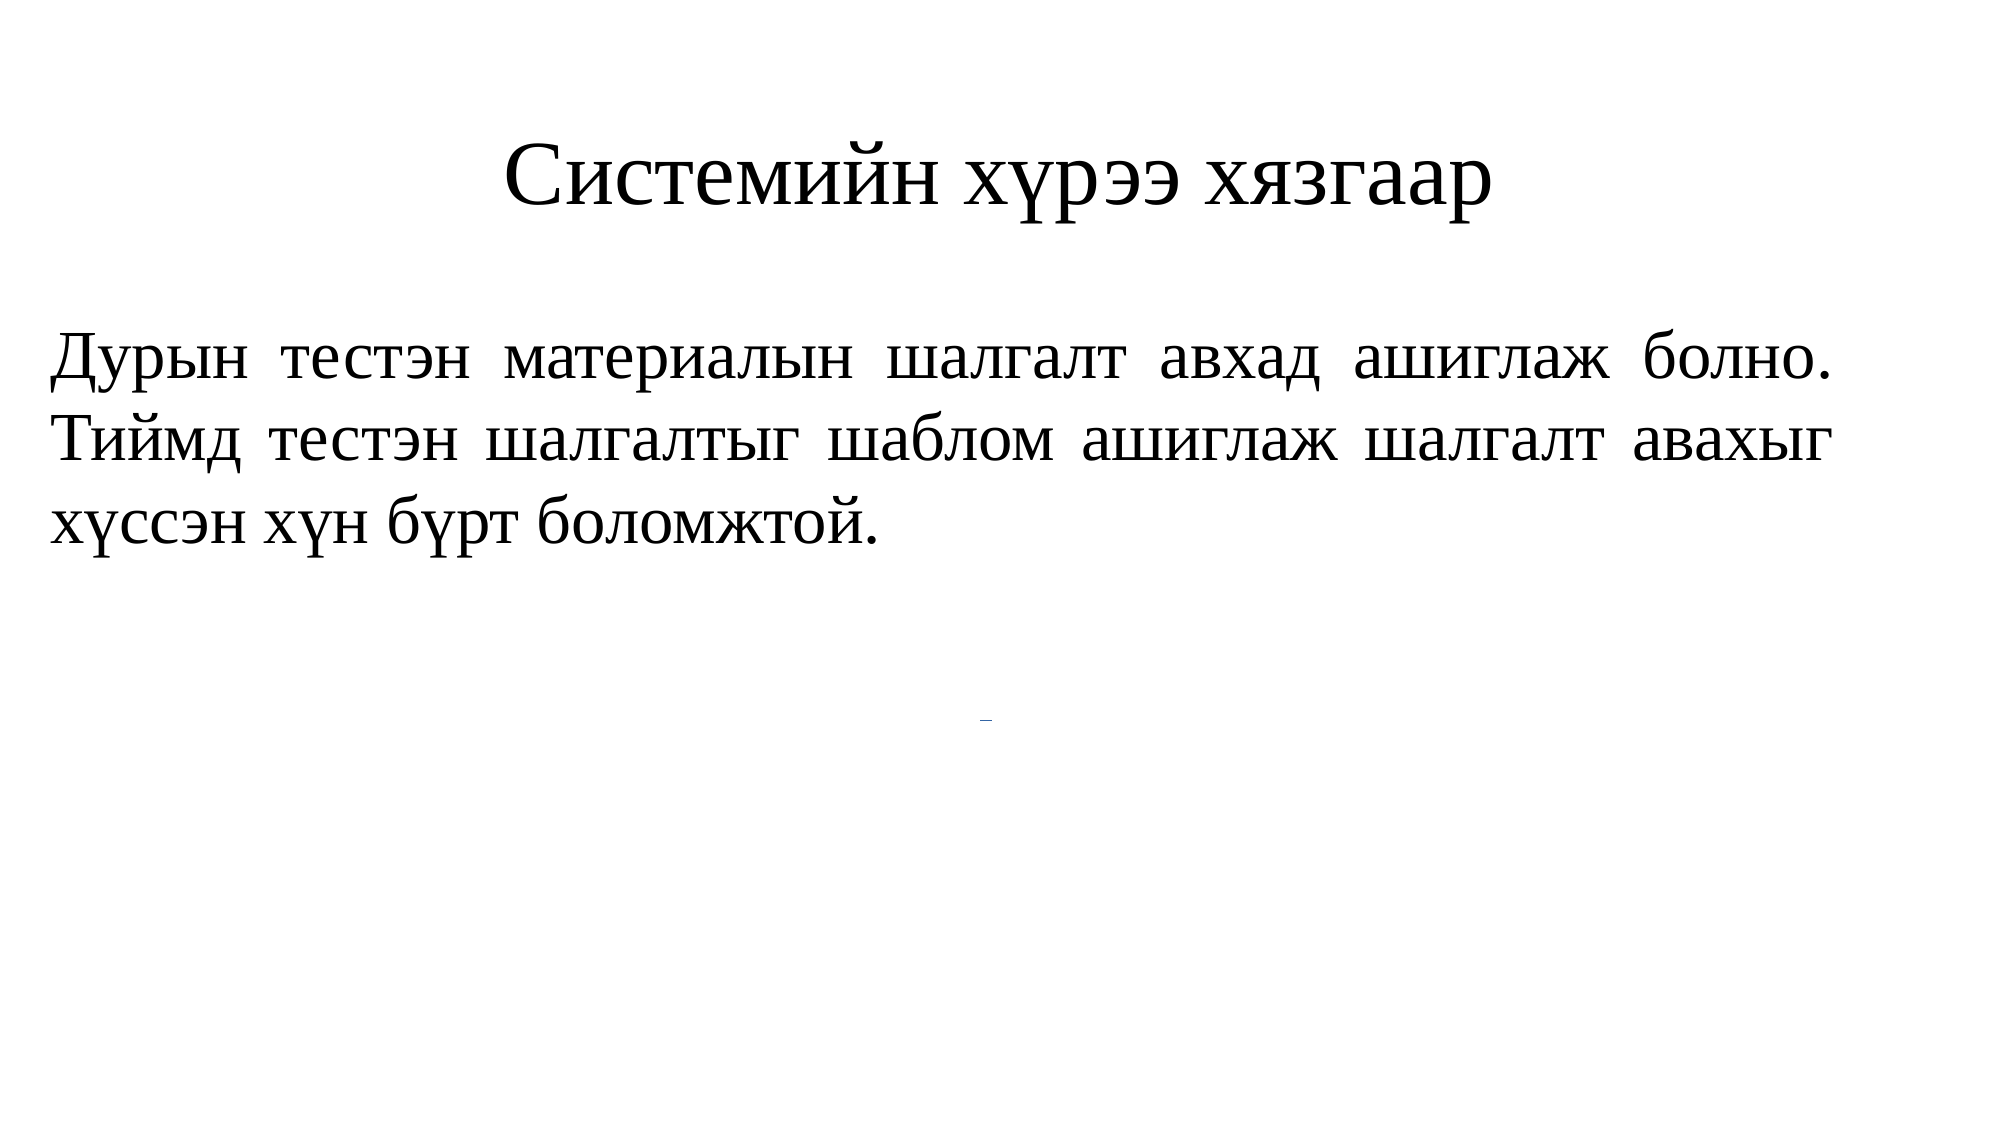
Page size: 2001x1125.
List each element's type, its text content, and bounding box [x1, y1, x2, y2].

text_box Системийн хүрээ хязгаар [137, 59, 1863, 277]
text_box Дурын тестэн материалын шалгалт авхад ашиглаж болно. Тиймд тестэн шалгалтыг шаблом ашиглаж шалгалт авахыг хүссэн хүн бүрт боломжтой. [35, 302, 1851, 1016]
